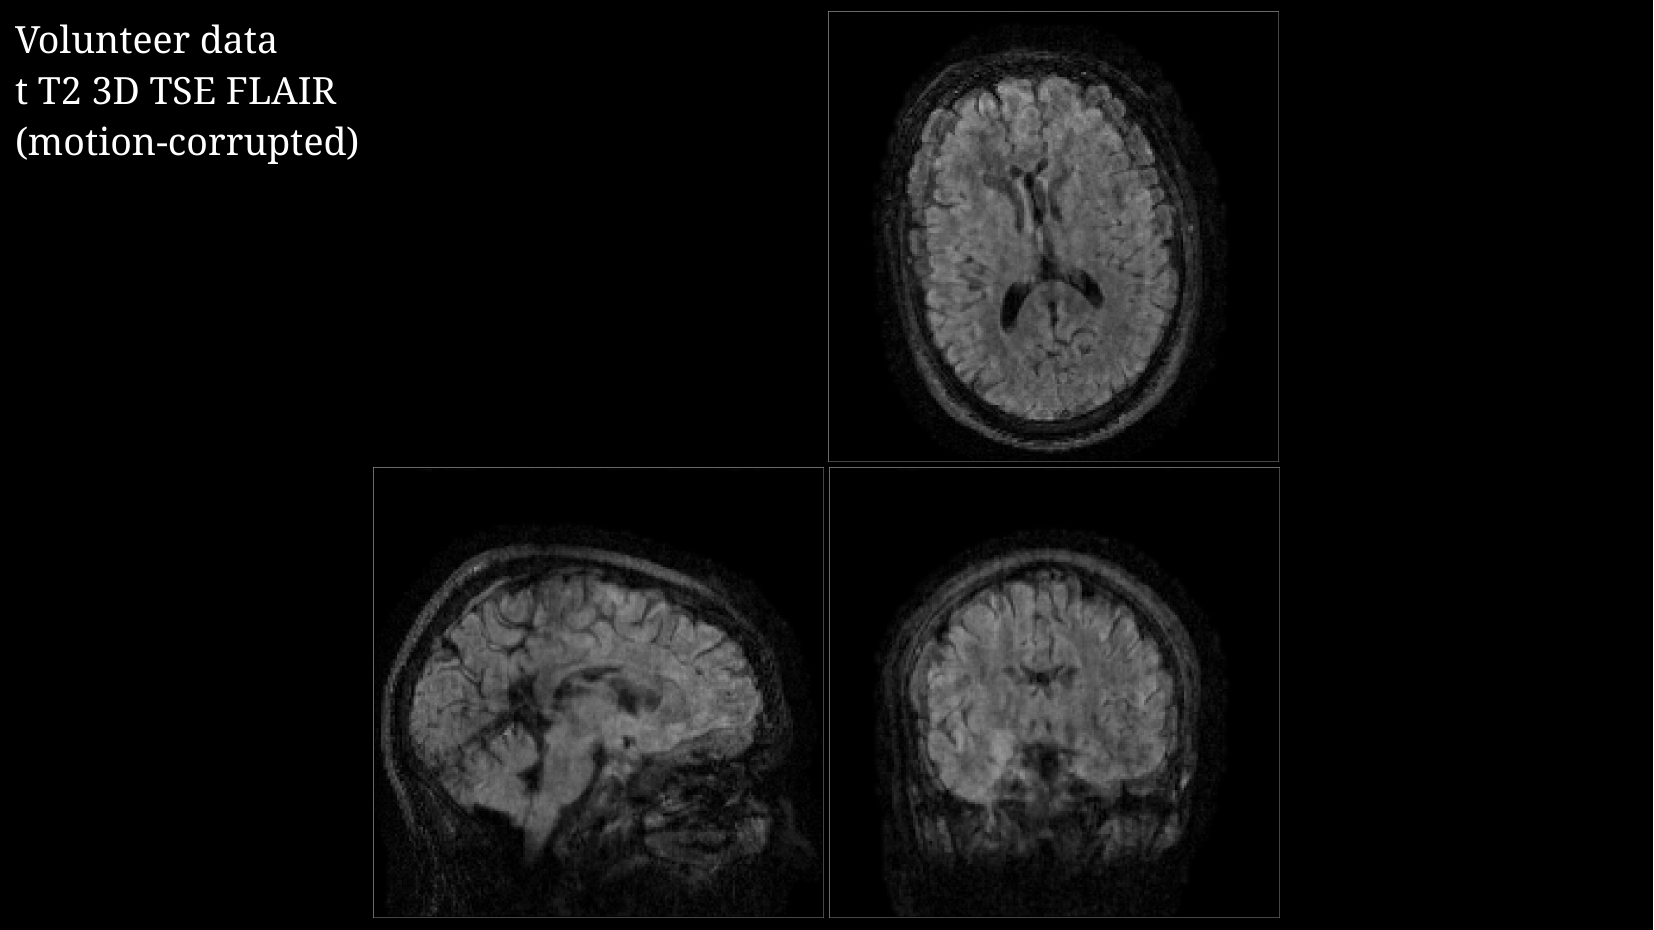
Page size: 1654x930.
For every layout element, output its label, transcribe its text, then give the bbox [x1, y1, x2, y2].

picture [828, 11, 1279, 462]
title Volunteer data t T2 3D TSE FLAIR (motion-corrupted) [15, 4, 713, 176]
picture [829, 467, 1280, 918]
picture [373, 467, 824, 918]
